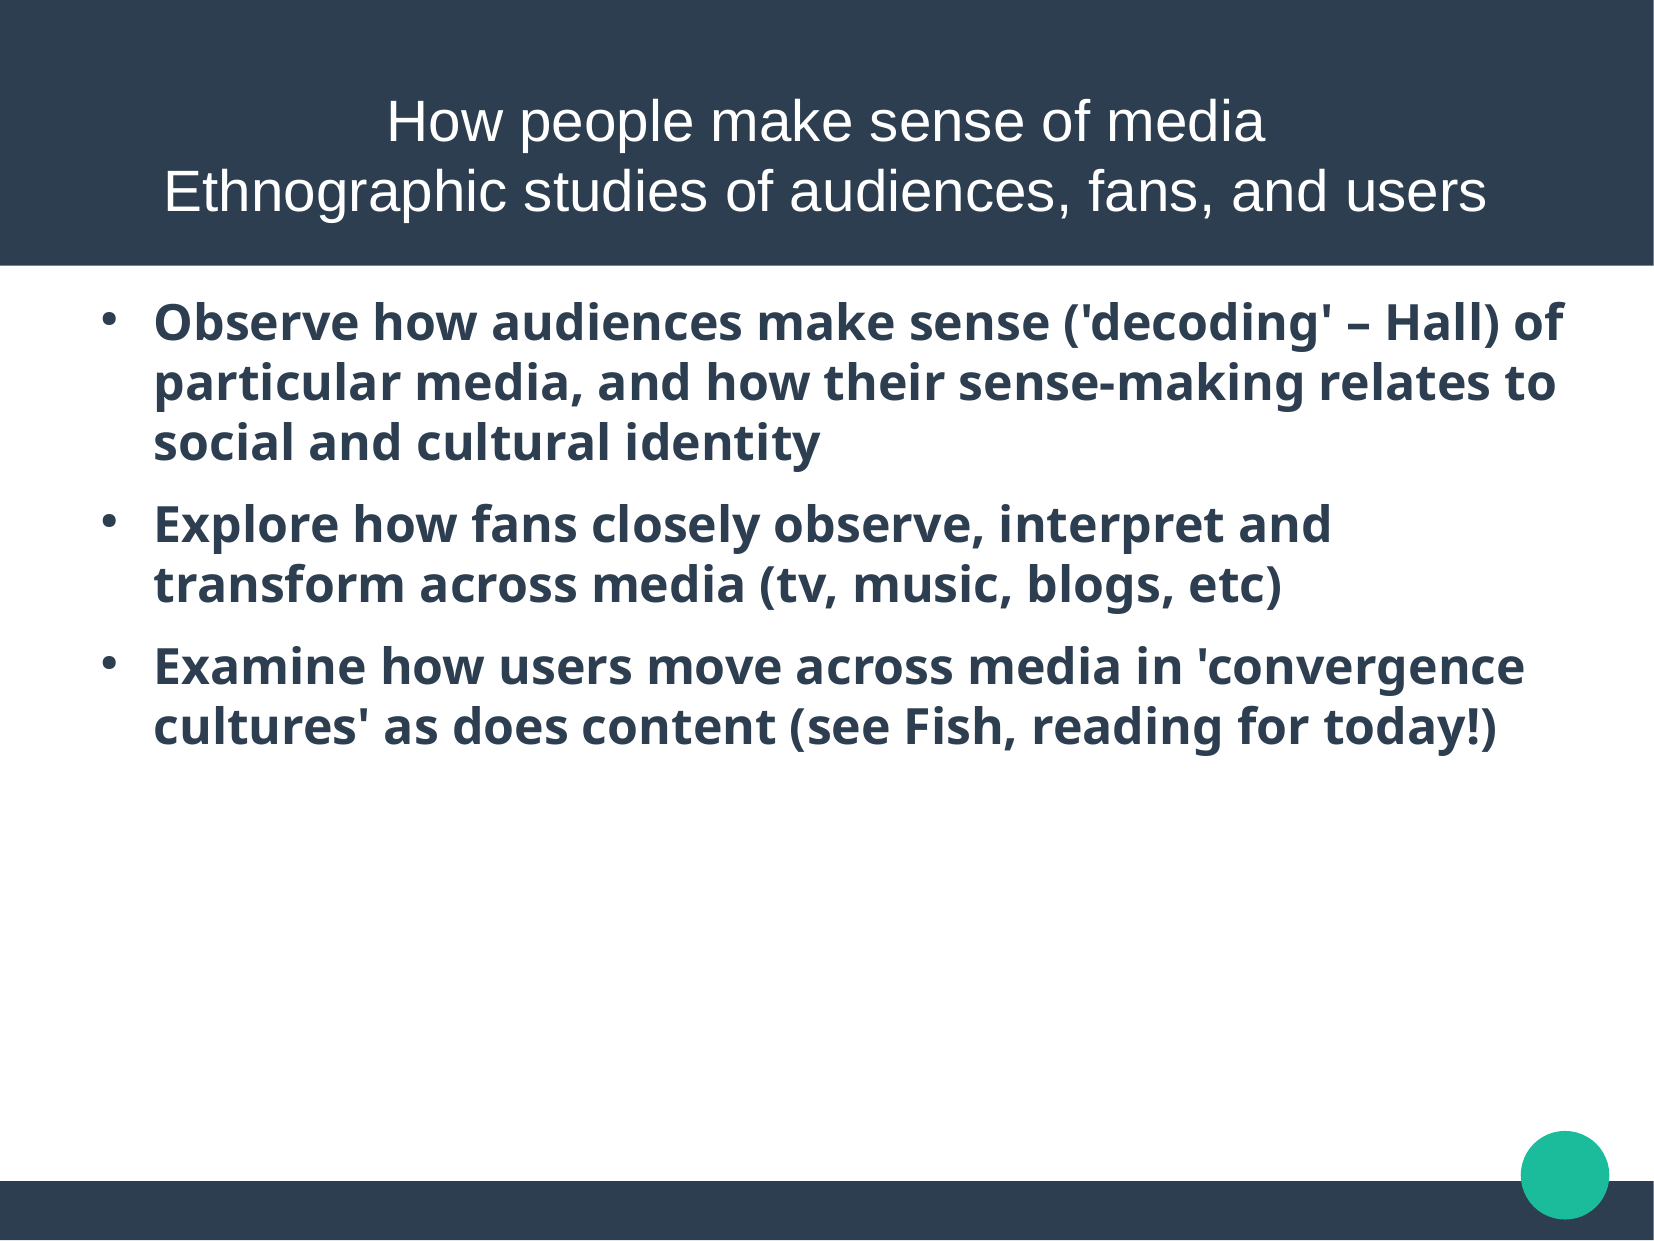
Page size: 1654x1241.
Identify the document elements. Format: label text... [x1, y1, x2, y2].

title How people make sense of media Ethnographic studies of audiences, fans, and users [82, 41, 1571, 264]
list Observe how audiences make sense ('decoding' – Hall) of particular media, and how their sense-making relates to social and cultural identity Explore how fans closely observe, interpret and transform across media (tv, music, blogs, etc) Examine how users move across media in 'convergence cultures' as does content (see Fish, reading for today!) [82, 290, 1571, 1010]
